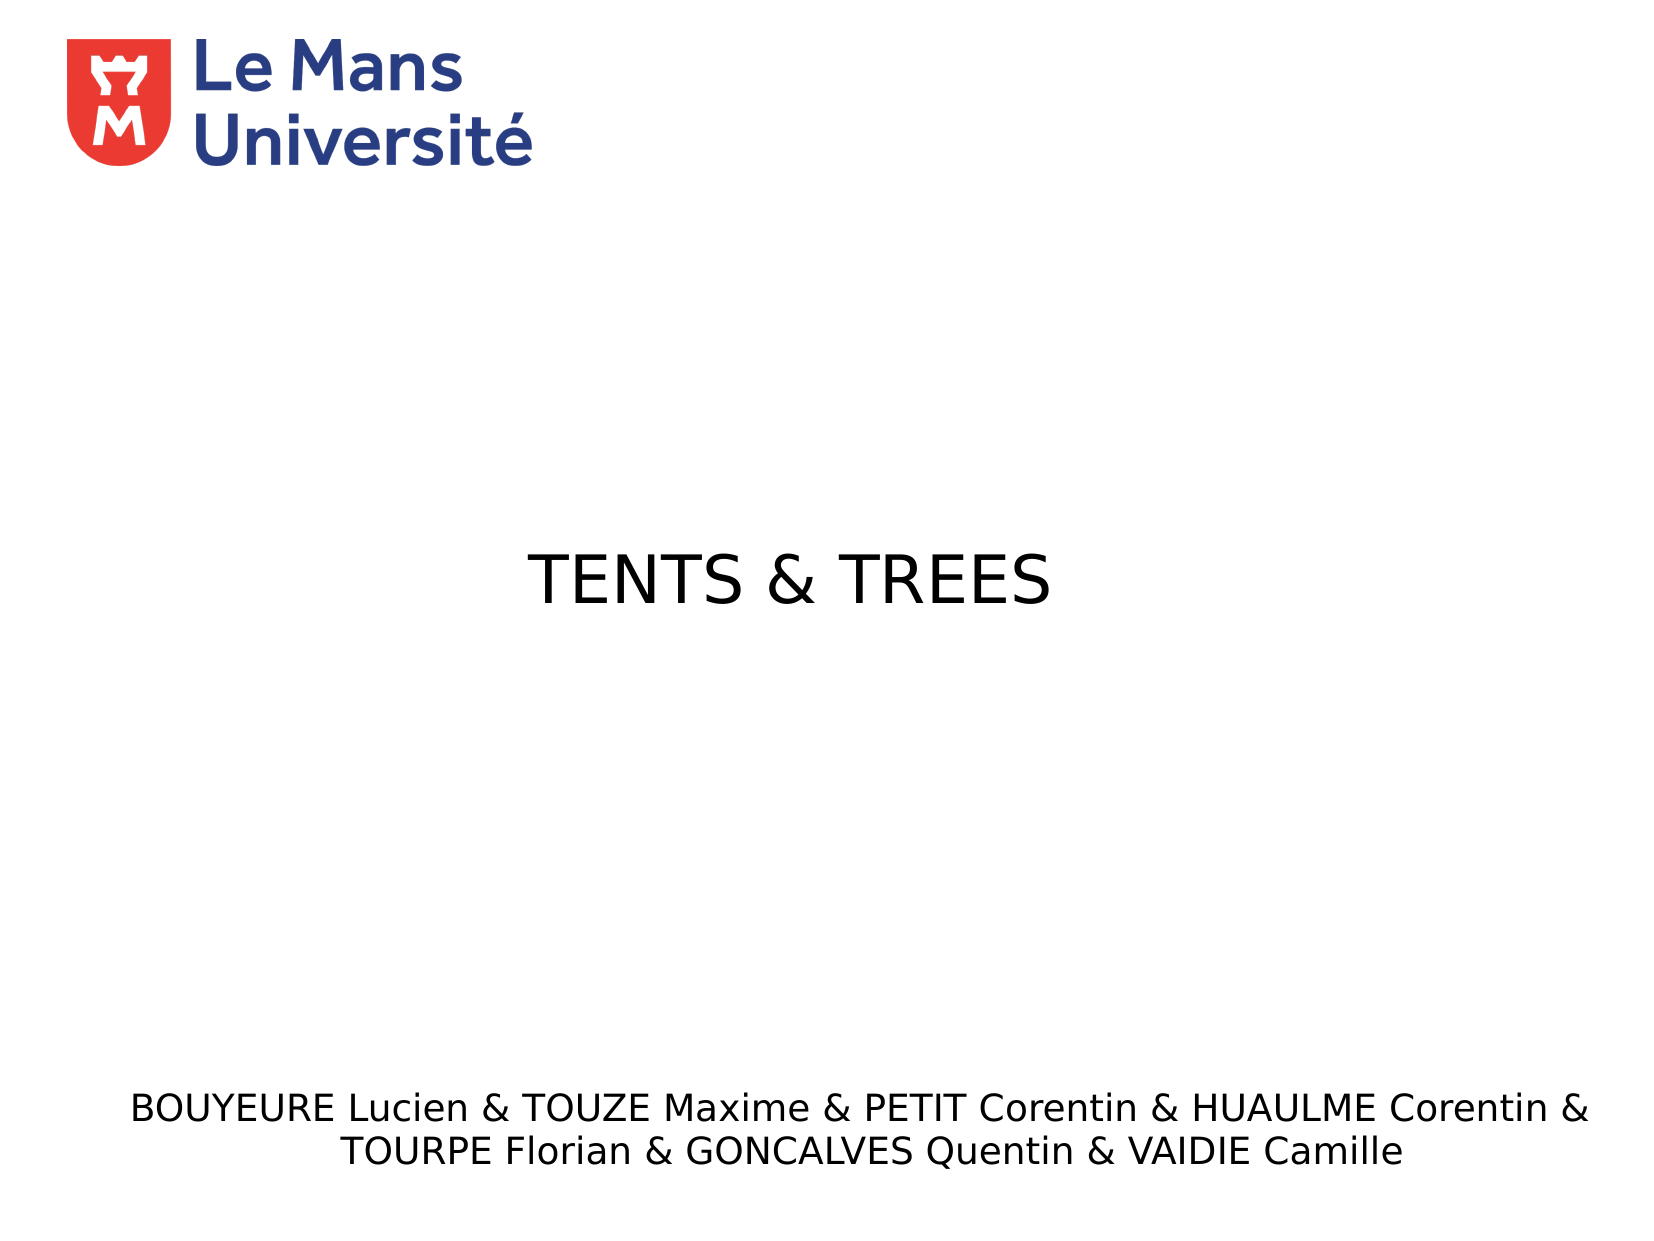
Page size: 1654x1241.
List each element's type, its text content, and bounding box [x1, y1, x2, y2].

picture [67, 39, 532, 166]
text_box BOUYEURE Lucien & TOUZE Maxime & PETIT Corentin & HUAULME Corentin & TOURPE Florian & GONCALVES Quentin & VAIDIE Camille [115, 1079, 1631, 1225]
subtitle TENTS & TREES [342, 377, 1240, 784]
